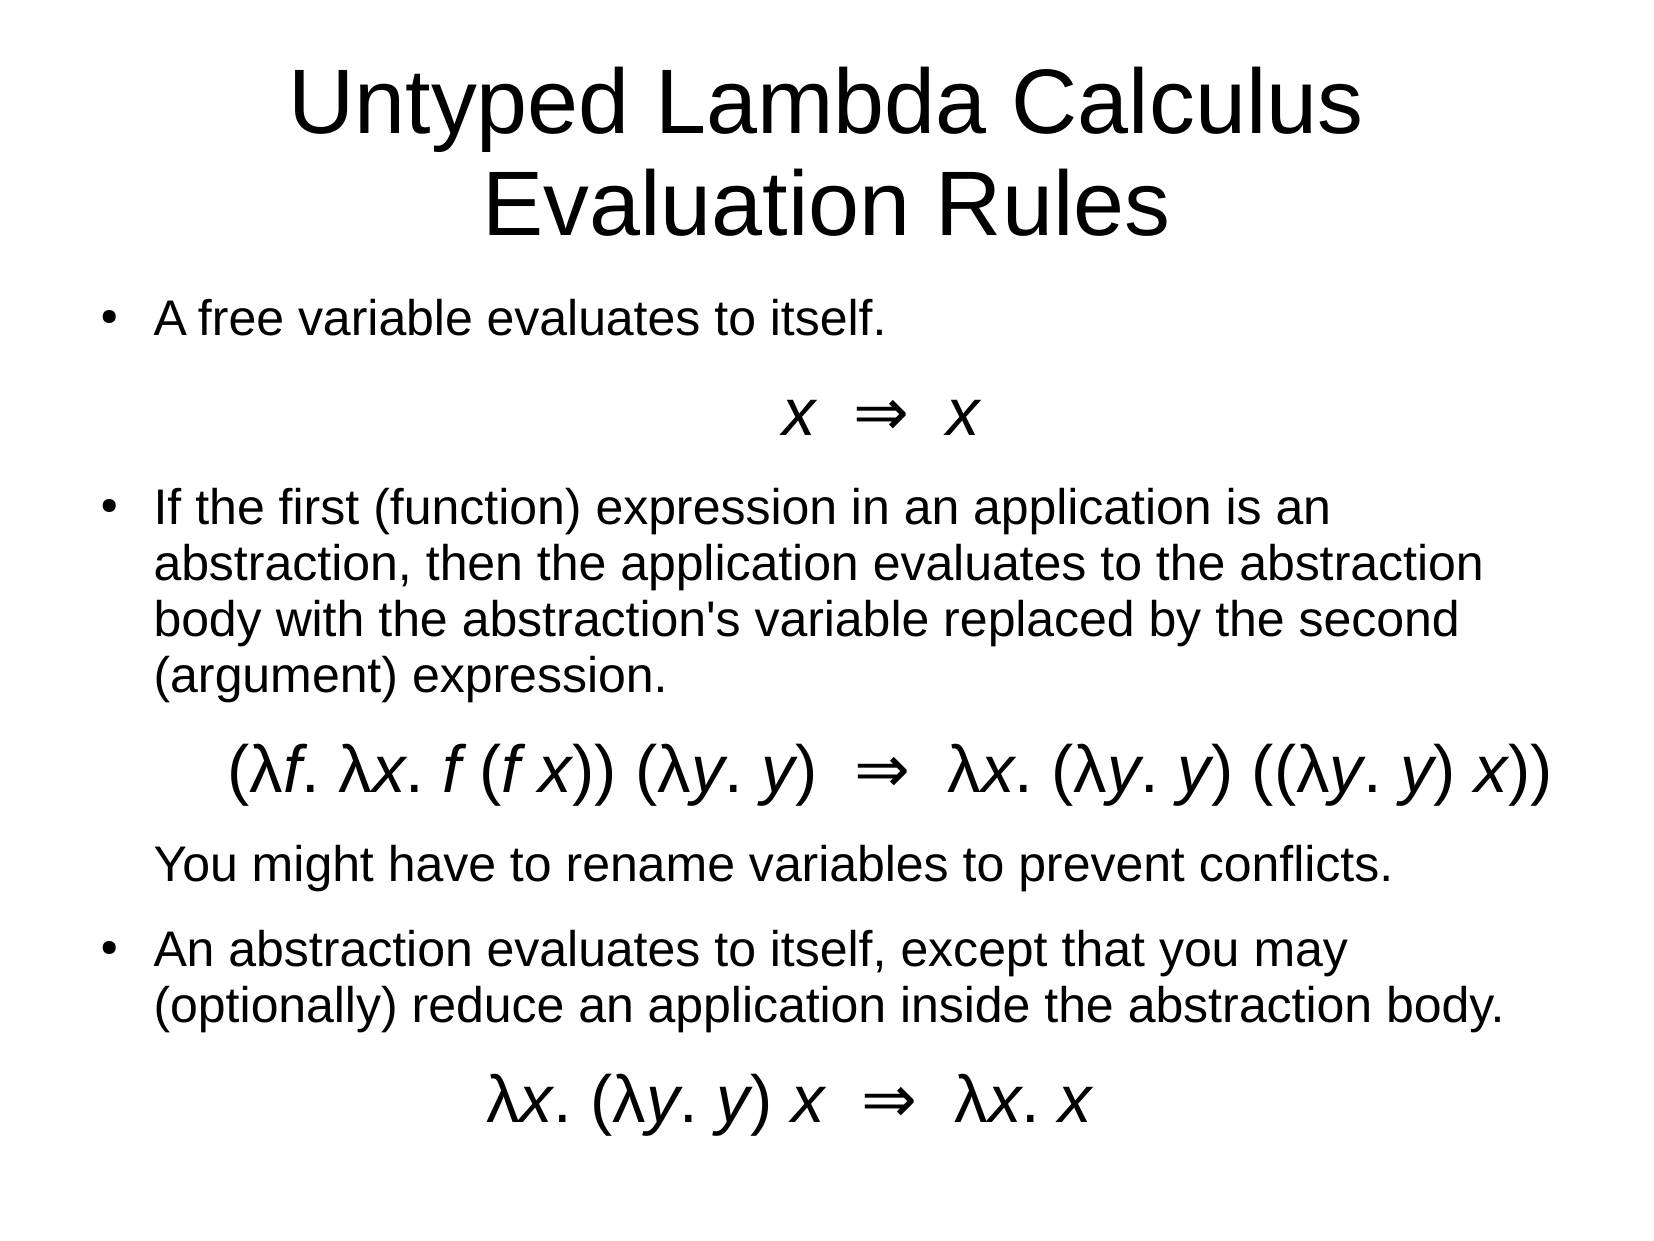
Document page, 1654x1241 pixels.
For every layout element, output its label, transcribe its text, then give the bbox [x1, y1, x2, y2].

title Untyped Lambda Calculus Evaluation Rules [82, 49, 1571, 257]
list A free variable evaluates to itself. x ⇒ x If the first (function) expression in an application is an abstraction, then the application evaluates to the abstraction body with the abstraction's variable replaced by the second (argument) expression. (λf. λx. f (f x)) (λy. y) ⇒ λx. (λy. y) ((λy. y) x)) You might have to rename variables to prevent conflicts. An abstraction evaluates to itself, except that you may (optionally) reduce an application inside the abstraction body. λx. (λy. y) x ⇒ λx. x [82, 290, 1571, 1138]
